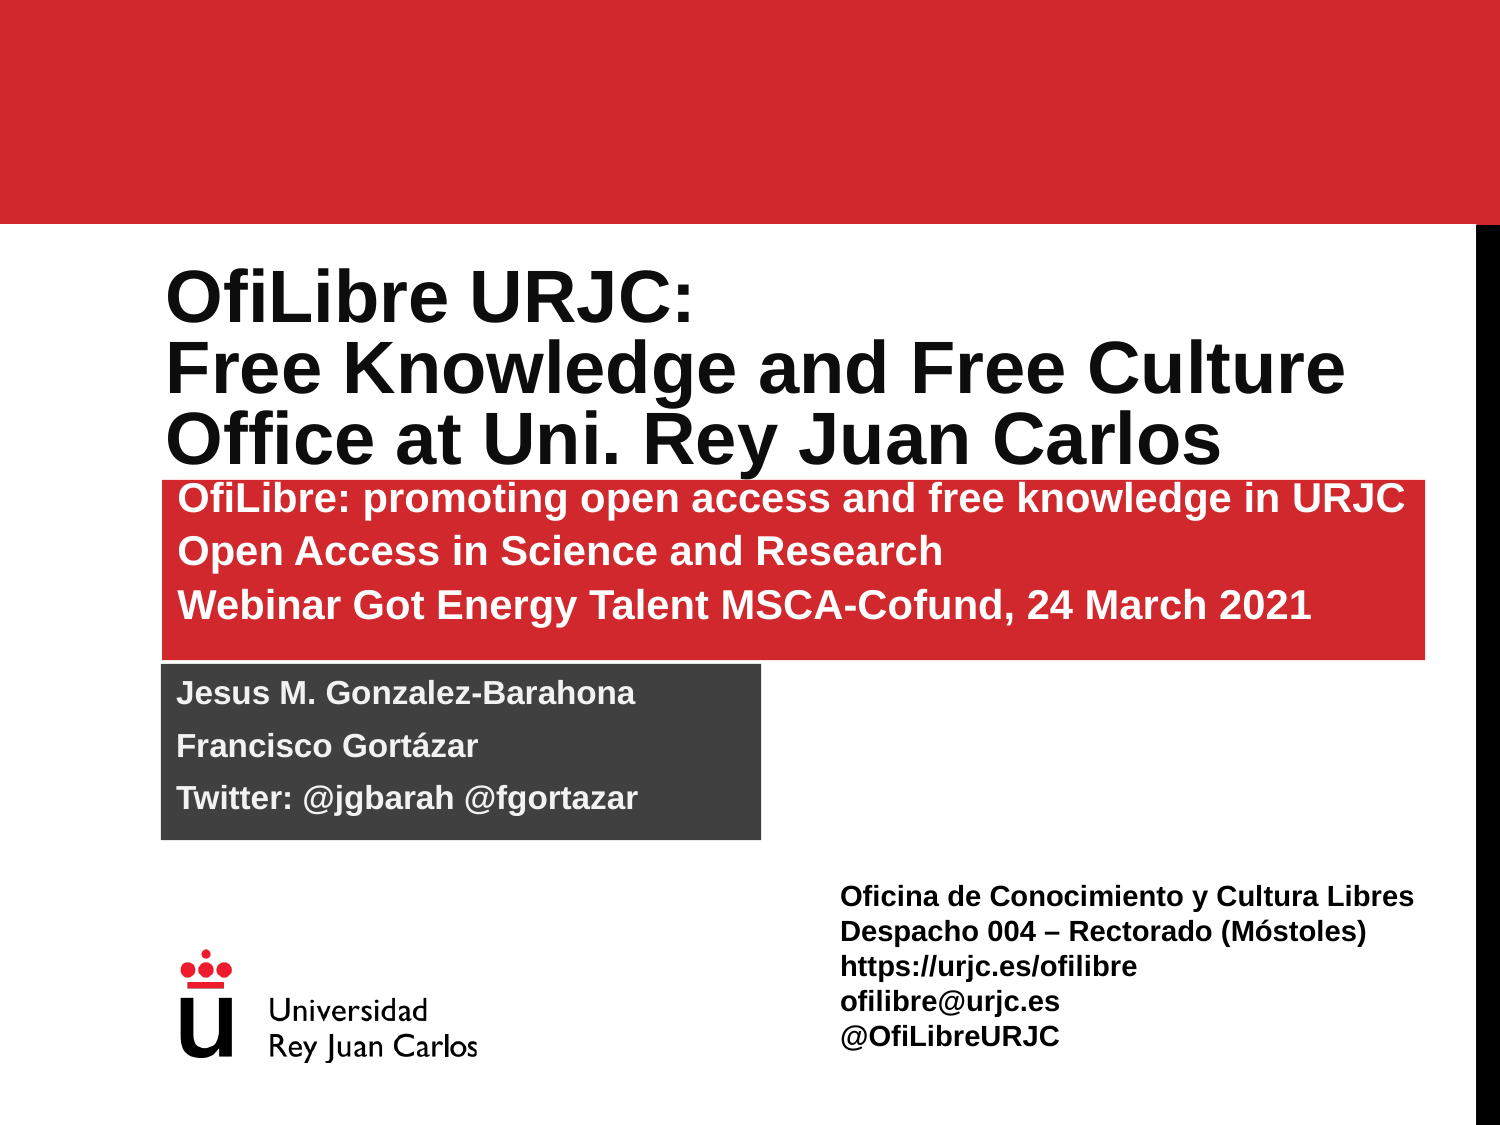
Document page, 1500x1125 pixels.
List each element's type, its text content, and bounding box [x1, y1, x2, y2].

picture [180, 949, 477, 1063]
text_box Jesus M. Gonzalez-Barahona Francisco Gortázar Twitter: @jgbarah @fgortazar [160, 663, 762, 841]
text_box [0, 0, 1500, 224]
text_box Oficina de Conocimiento y Cultura Libres Despacho 004 – Rectorado (Móstoles) https://urjc.es/ofilibre ofilibre@urjc.es @OfiLibreURJC [825, 870, 1446, 1065]
text_box OfiLibre: promoting open access and free knowledge in URJC Open Access in Science and Research Webinar Got Energy Talent MSCA-Cofund, 24 March 2021 [162, 479, 1426, 661]
text_box OfiLibre URJC: Free Knowledge and Free Culture Office at Uni. Rey Juan Carlos [150, 216, 1383, 487]
